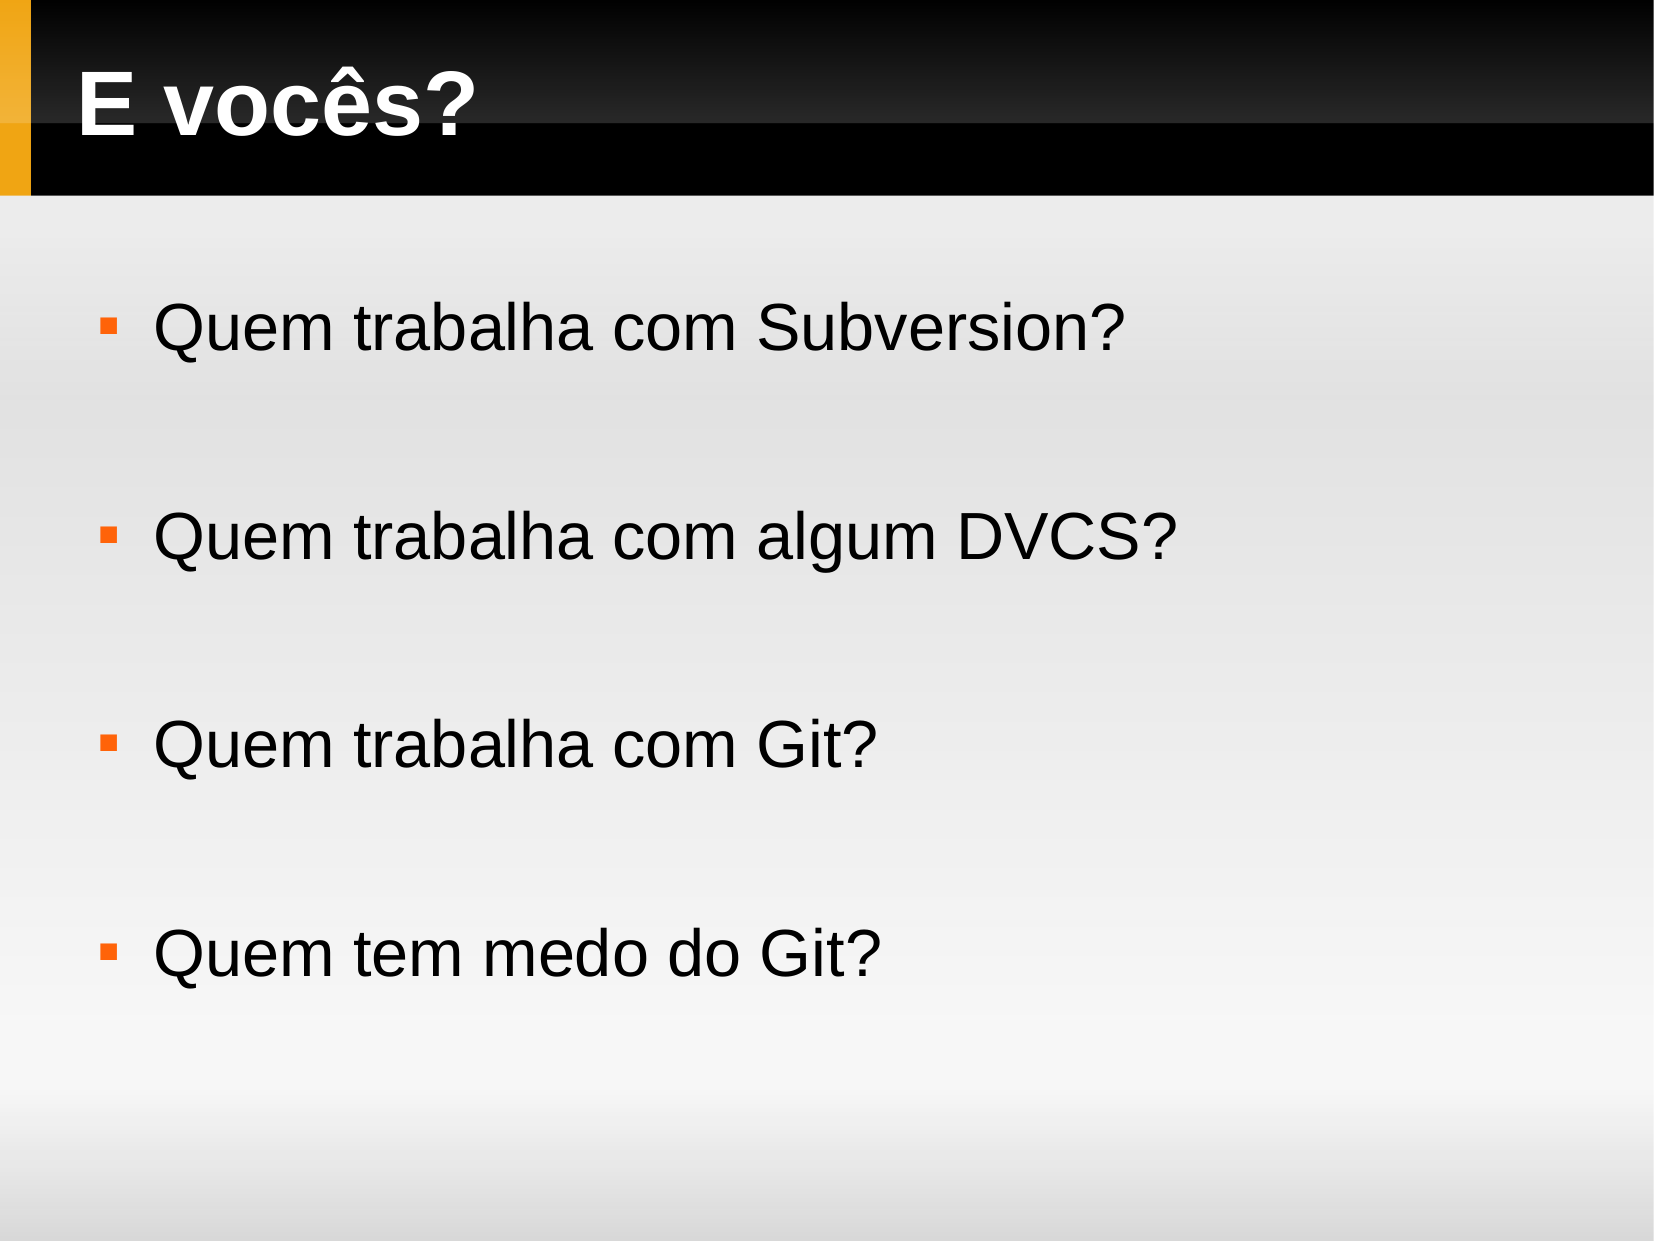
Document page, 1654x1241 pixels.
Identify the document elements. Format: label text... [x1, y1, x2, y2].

picture [0, 0, 1654, 1241]
title E vocês? [76, 0, 1565, 208]
list Quem trabalha com Subversion? Quem trabalha com algum DVCS? Quem trabalha com Git? Quem tem medo do Git? [82, 290, 1571, 1109]
